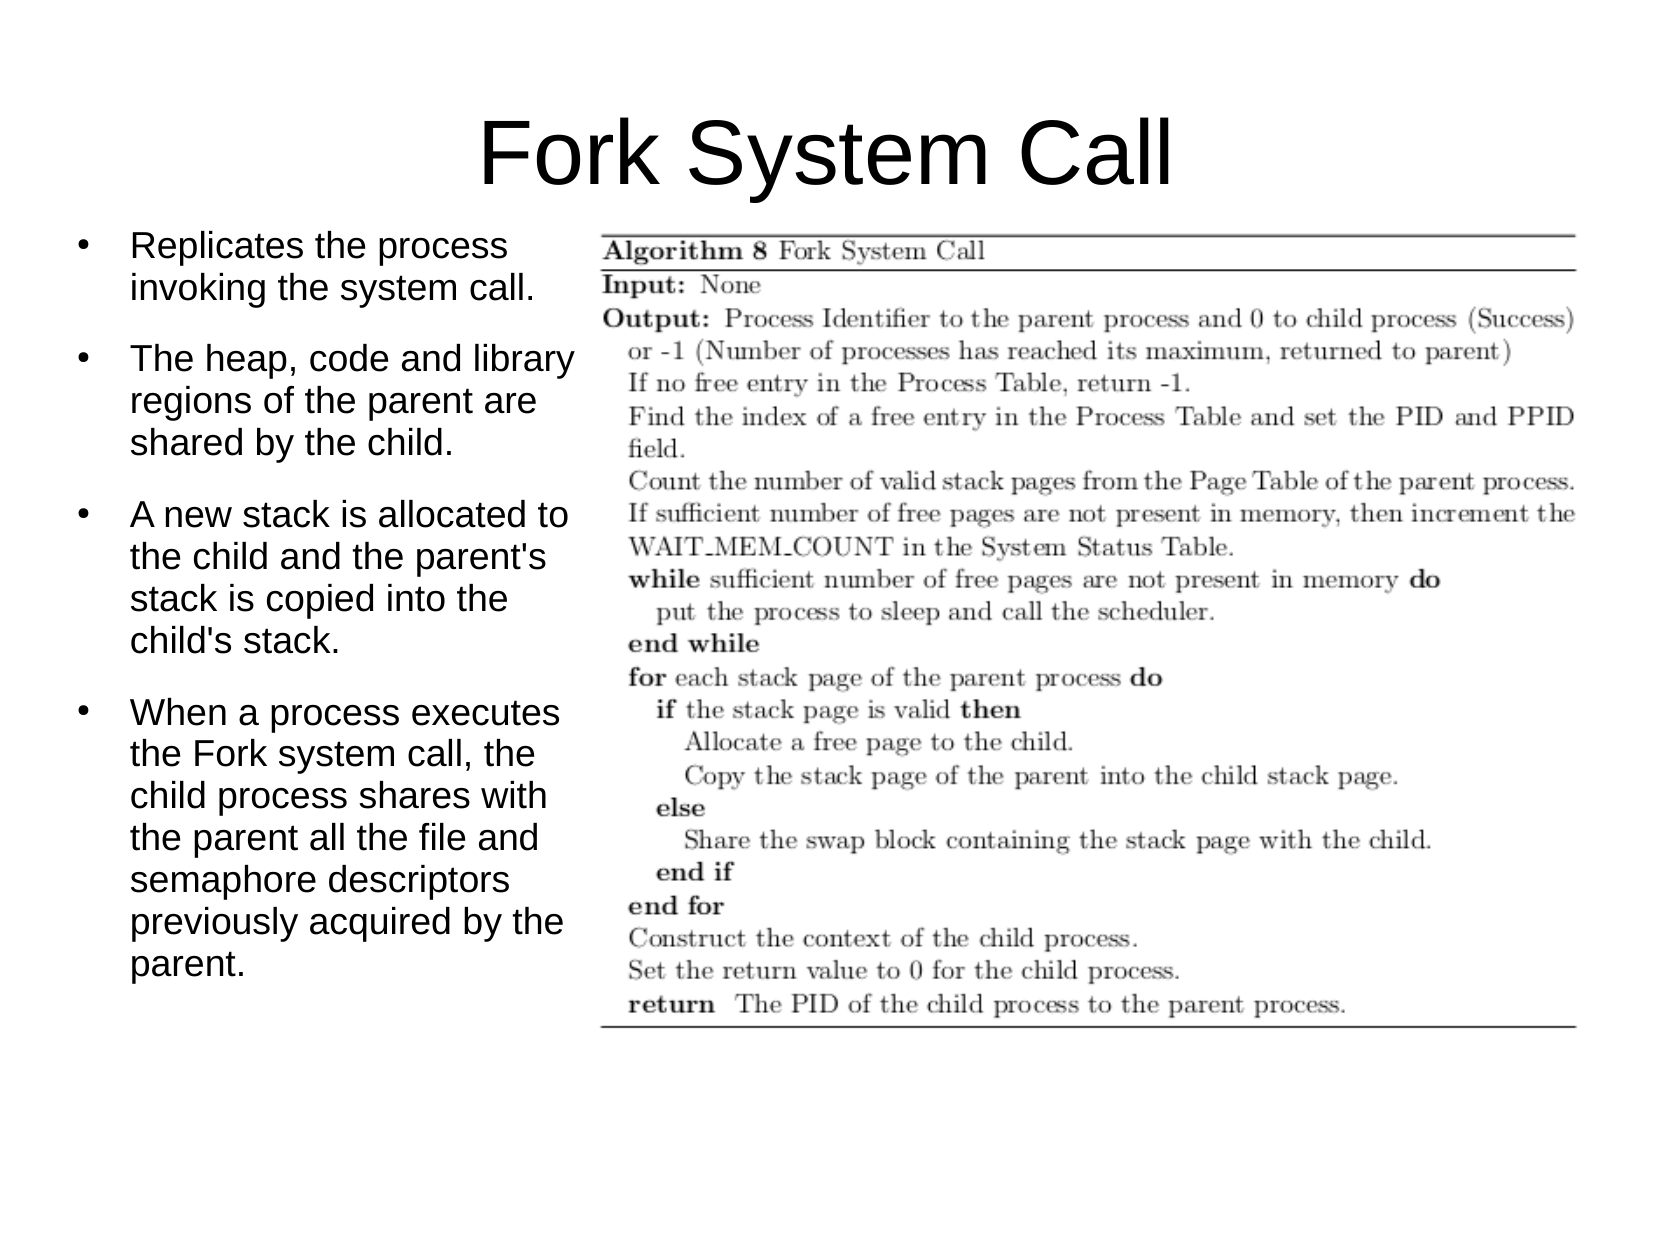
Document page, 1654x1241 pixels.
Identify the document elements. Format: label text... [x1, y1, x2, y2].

title Fork System Call [82, 49, 1571, 224]
list Replicates the process invoking the system call. The heap, code and library regions of the parent are shared by the child. A new stack is allocated to the child and the parent's stack is copied into the child's stack. When a process executes the Fork system call, the child process shares with the parent all the file and semaphore descriptors previously acquired by the parent. [59, 224, 591, 1099]
picture [590, 224, 1607, 1040]
